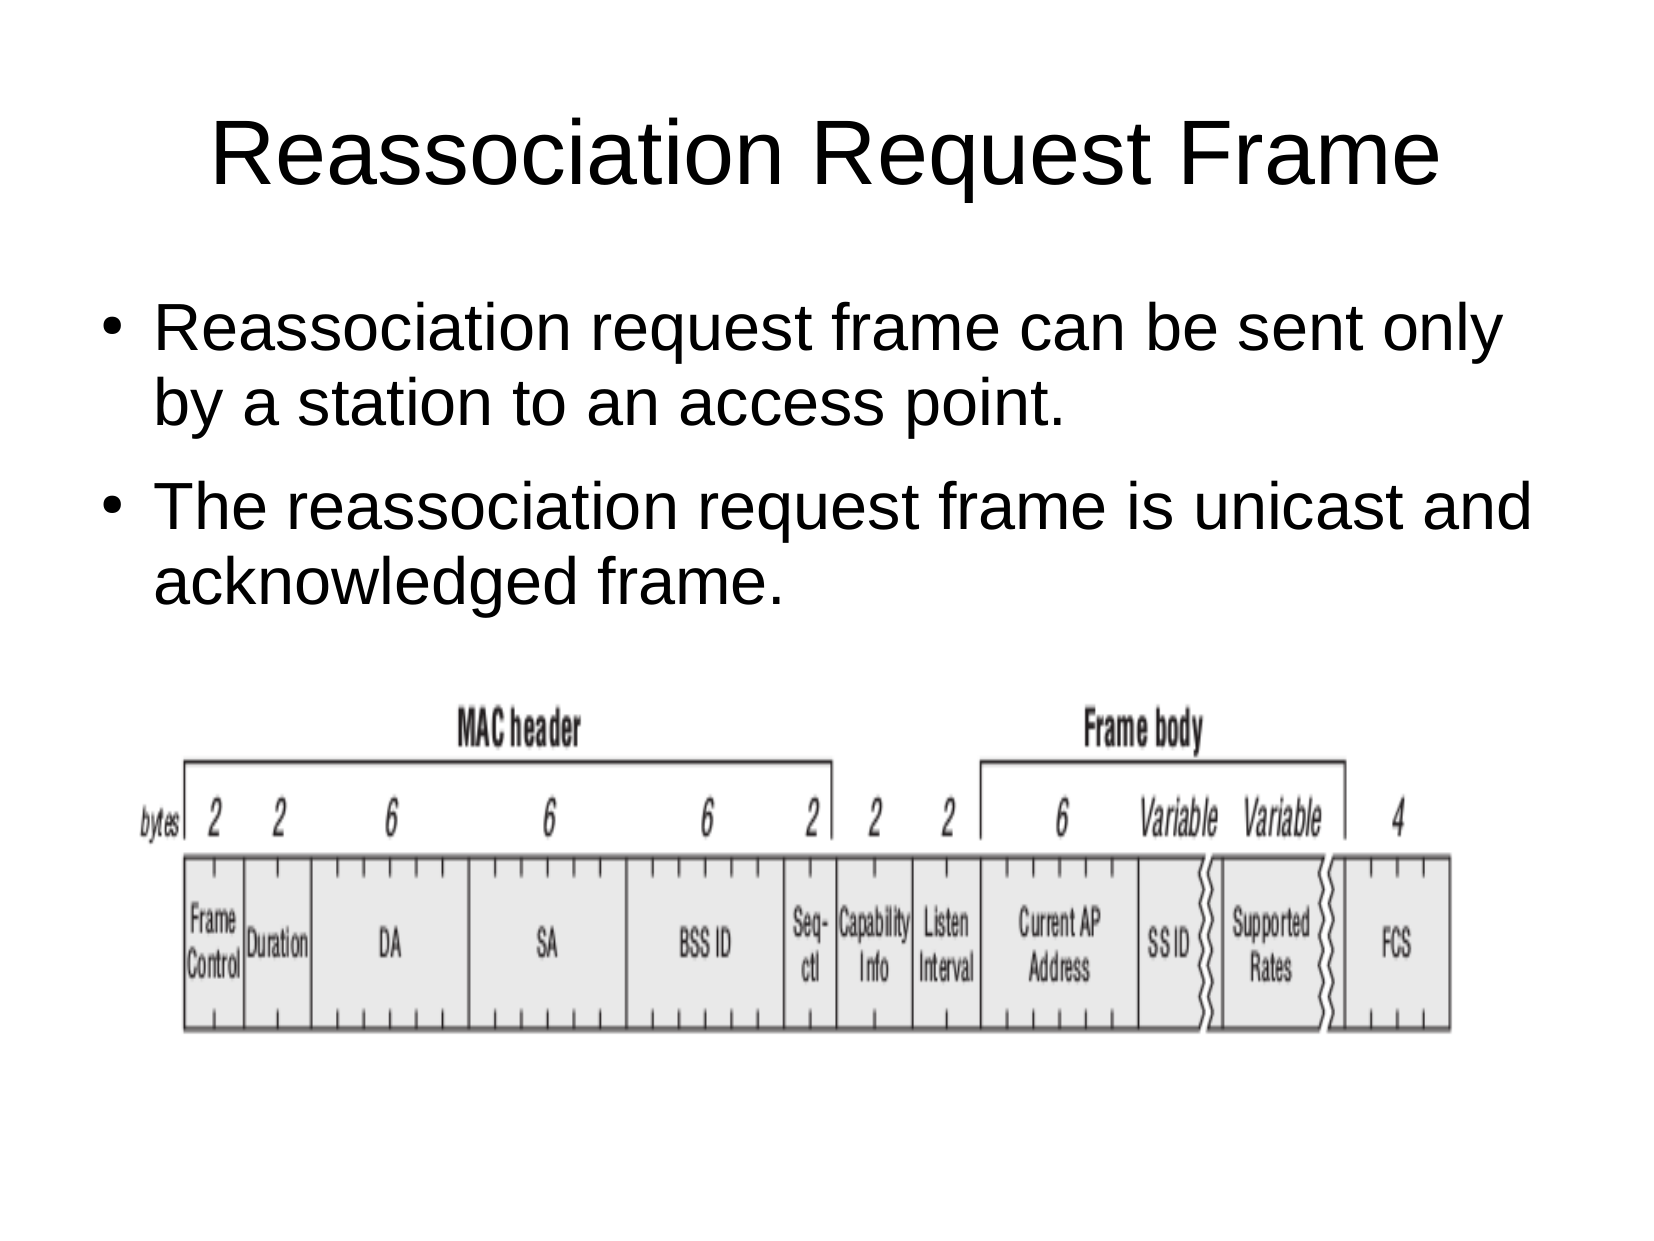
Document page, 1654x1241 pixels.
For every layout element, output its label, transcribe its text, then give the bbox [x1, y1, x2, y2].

picture [82, 637, 1571, 1193]
list Reassociation request frame can be sent only by a station to an access point. The reassociation request frame is unicast and acknowledged frame. [82, 290, 1571, 637]
title Reassociation Request Frame [82, 49, 1571, 257]
